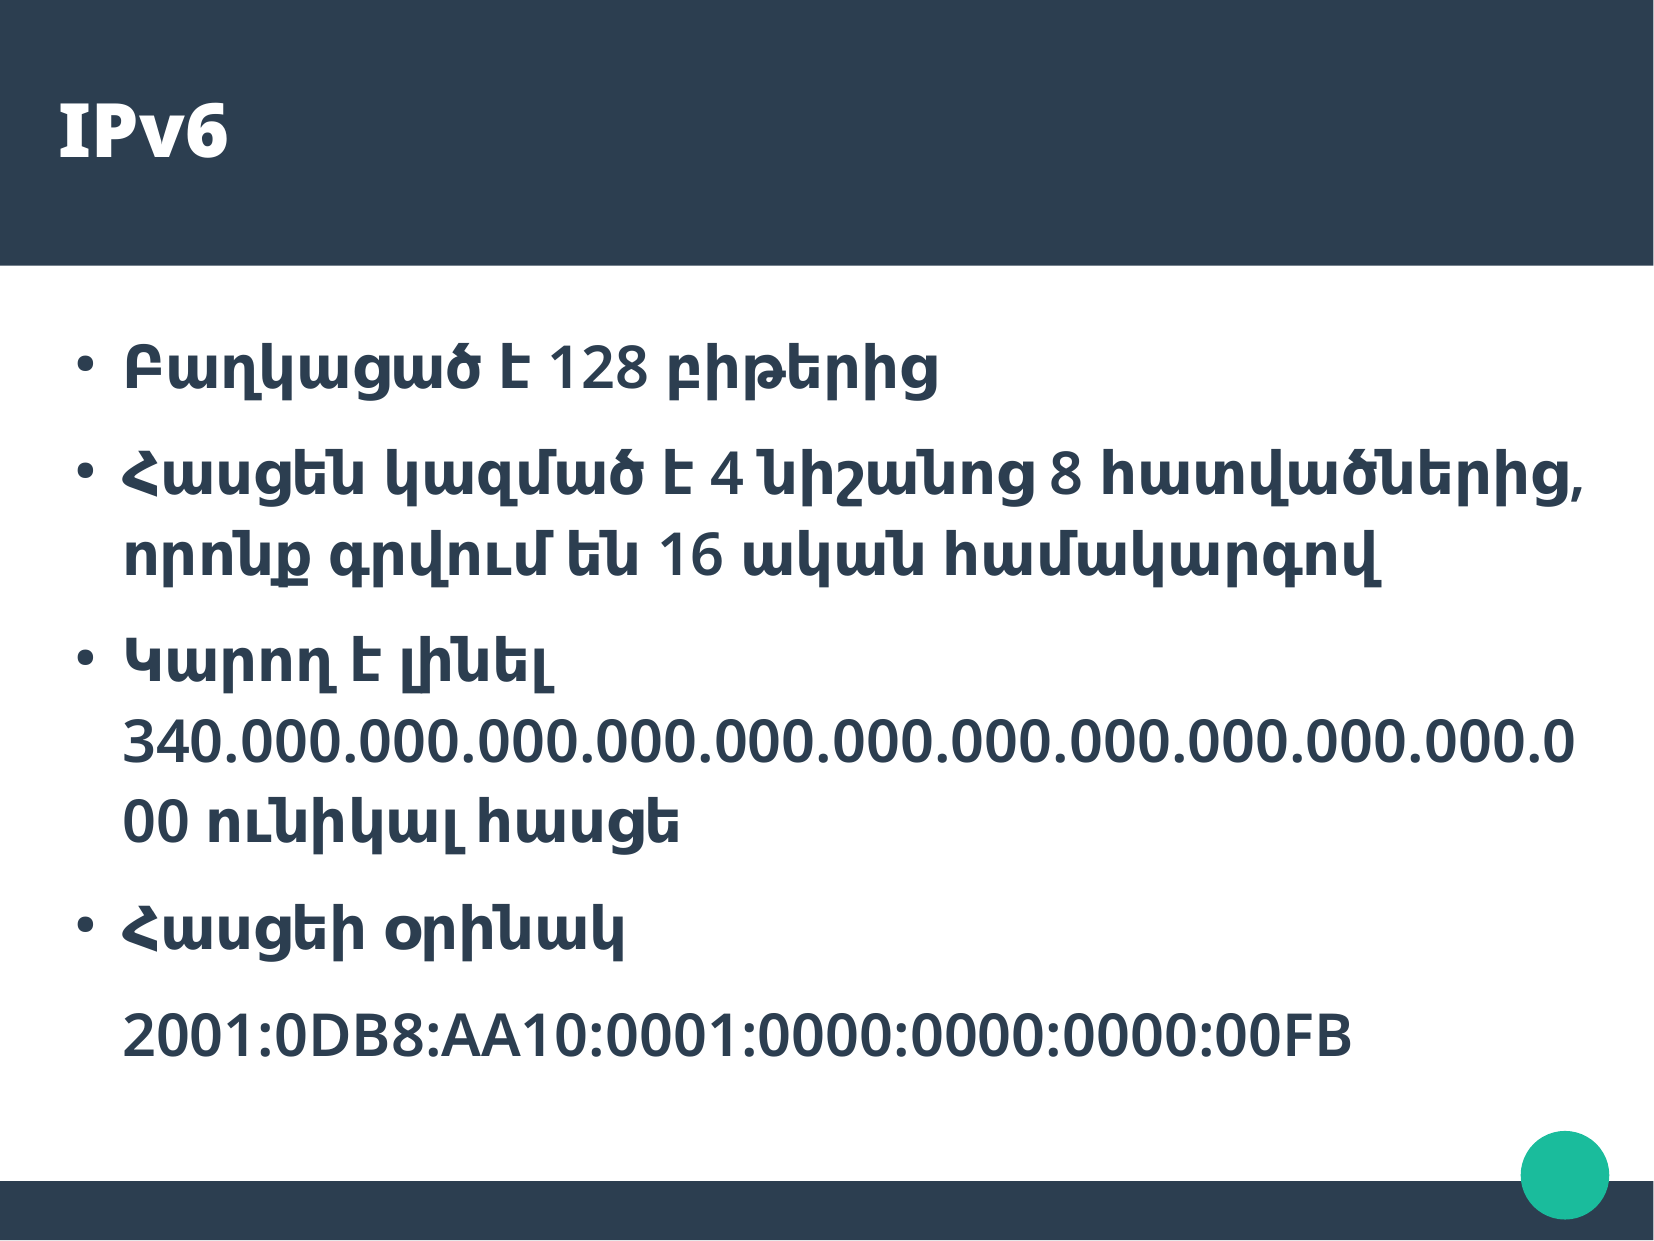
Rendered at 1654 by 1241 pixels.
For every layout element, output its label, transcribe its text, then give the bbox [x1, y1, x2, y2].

list Բաղկացած է 128 բիթերից Հասցեն կազմած է 4 նիշանոց 8 հատվածներից, որոնք գրվում են 16 ական համակարգով Կարող է լինել 340.000.000.000.000.000.000.000.000.000.000.000.000 ունիկալ հասցե Հասցեի օրինակ 2001:0DB8:AA10:0001:0000:0000:0000:00FB [59, 324, 1595, 1152]
title IPv6 [59, 49, 1595, 207]
